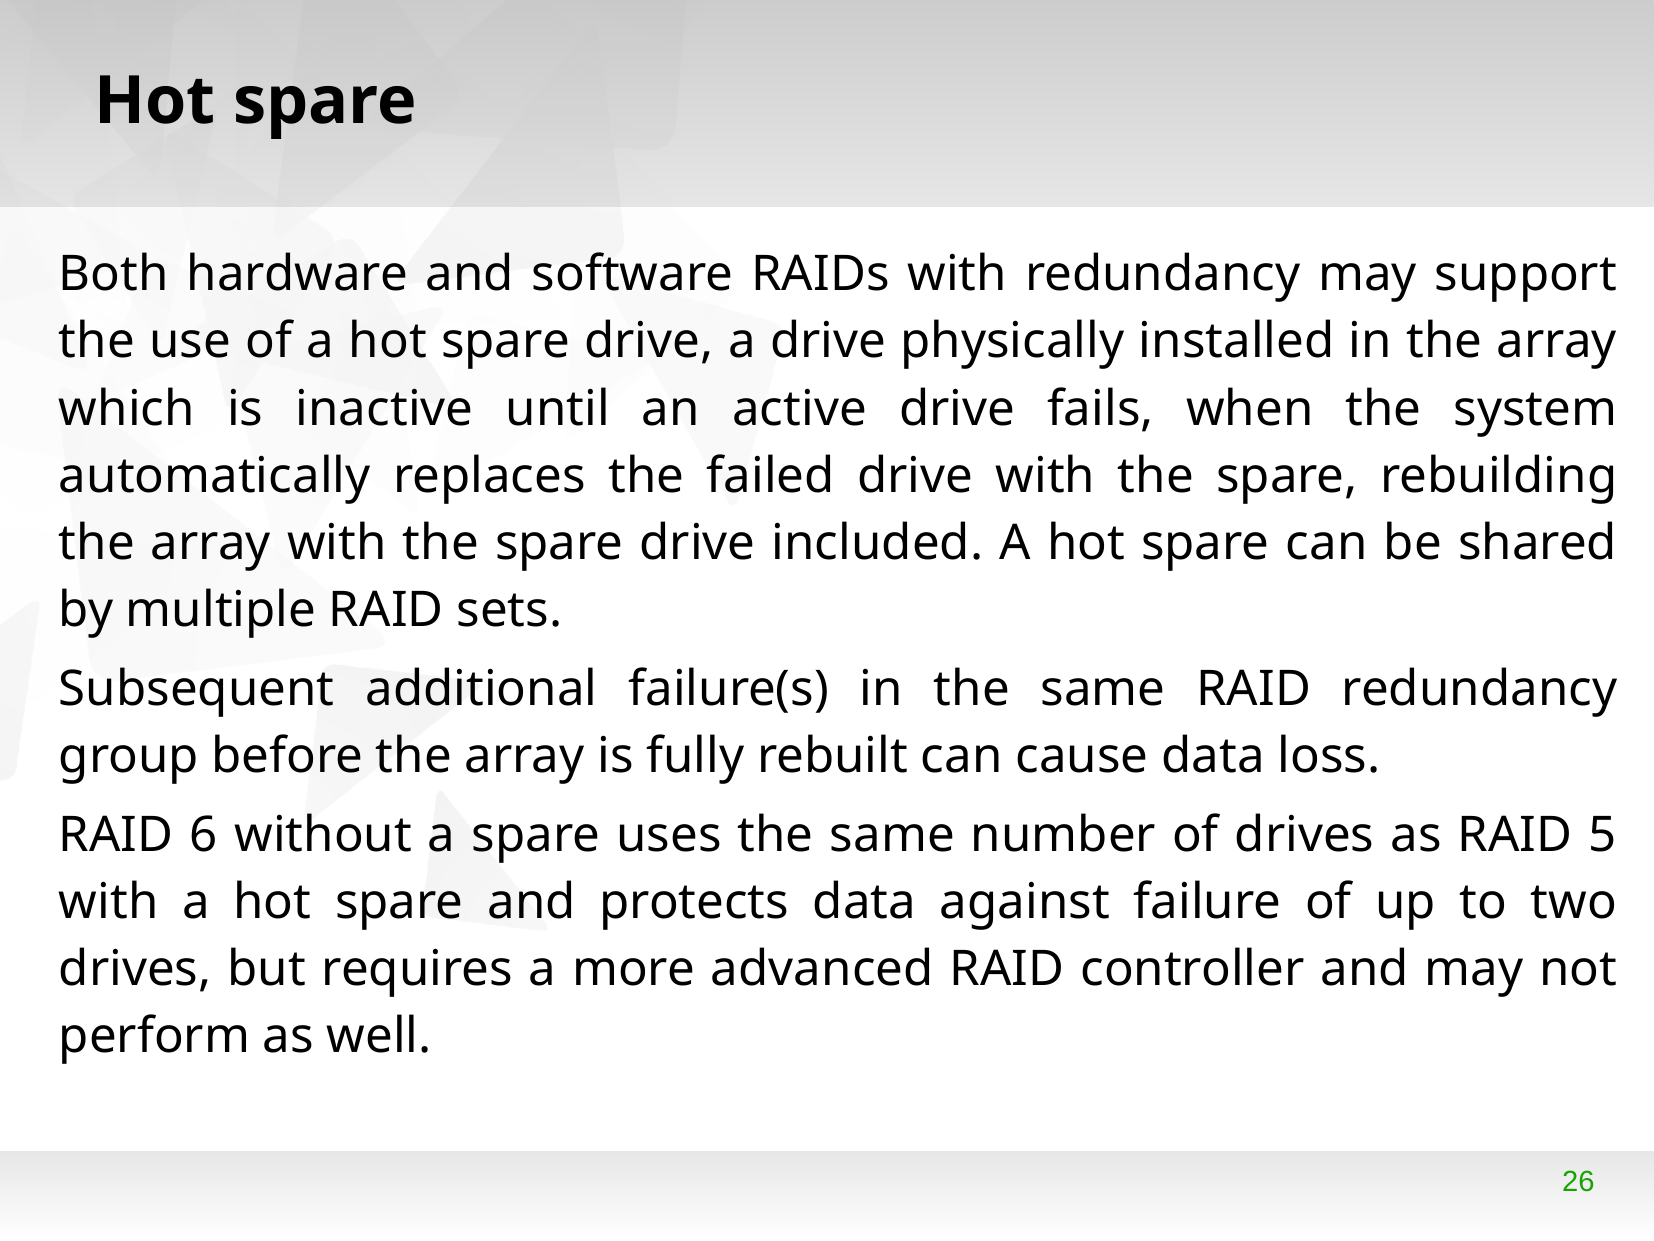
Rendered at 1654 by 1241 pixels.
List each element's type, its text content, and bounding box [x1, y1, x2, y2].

title Hot spare [94, 0, 1441, 201]
picture [0, 0, 783, 931]
list Both hardware and software RAIDs with redundancy may support the use of a hot spare drive, a drive physically installed in the array which is inactive until an active drive fails, when the system automatically replaces the failed drive with the spare, rebuilding the array with the spare drive included. A hot spare can be shared by multiple RAID sets. Subsequent additional failure(s) in the same RAID redundancy group before the array is fully rebuilt can cause data loss. RAID 6 without a spare uses the same number of drives as RAID 5 with a hot spare and protects data against failure of up to two drives, but requires a more advanced RAID controller and may not perform as well. [59, 237, 1619, 1075]
